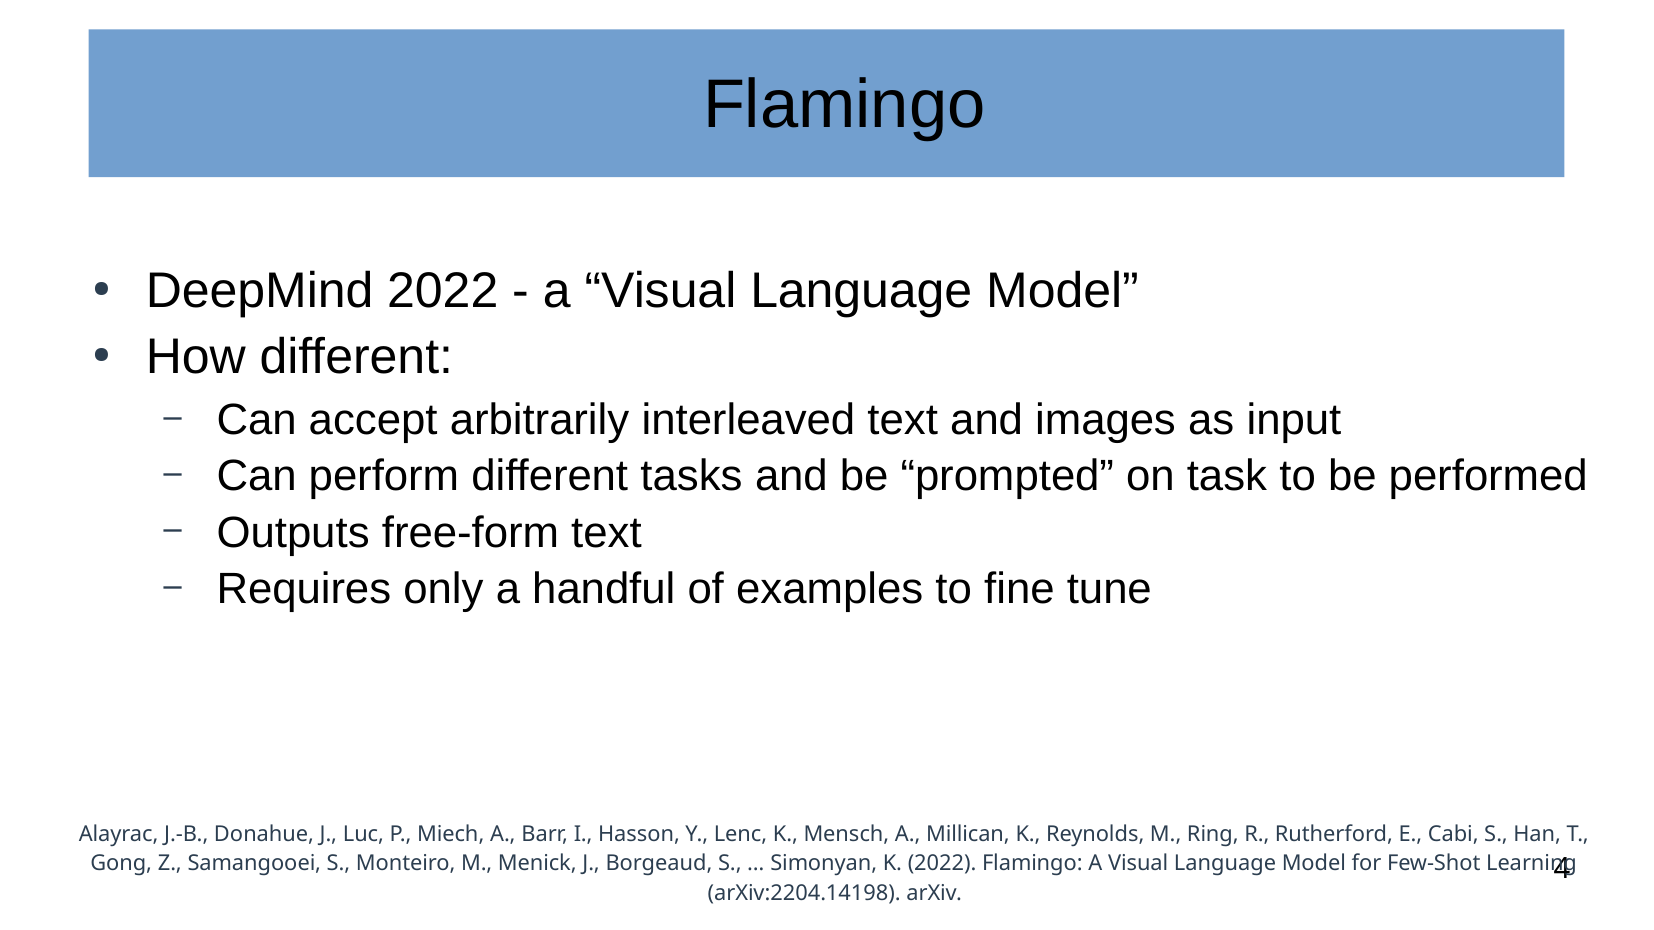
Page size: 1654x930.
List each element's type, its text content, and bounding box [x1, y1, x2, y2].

list DeepMind 2022 - a “Visual Language Model” How different: Can accept arbitrarily interleaved text and images as input Can perform different tasks and be “prompted” on task to be performed Outputs free-form text Requires only a handful of examples to fine tune [75, 262, 1610, 824]
text_box Alayrac, J.-B., Donahue, J., Luc, P., Miech, A., Barr, I., Hasson, Y., Lenc, K., Mensch, A., Millican, K., Reynolds, M., Ring, R., Rutherford, E., Cabi, S., Han, T., Gong, Z., Samangooei, S., Monteiro, M., Menick, J., Borgeaud, S., … Simonyan, K. (2022). Flamingo: A Visual Language Model for Few-Shot Learning (arXiv:2204.14198). arXiv. [37, 824, 1633, 900]
title Flamingo [88, 29, 1565, 178]
